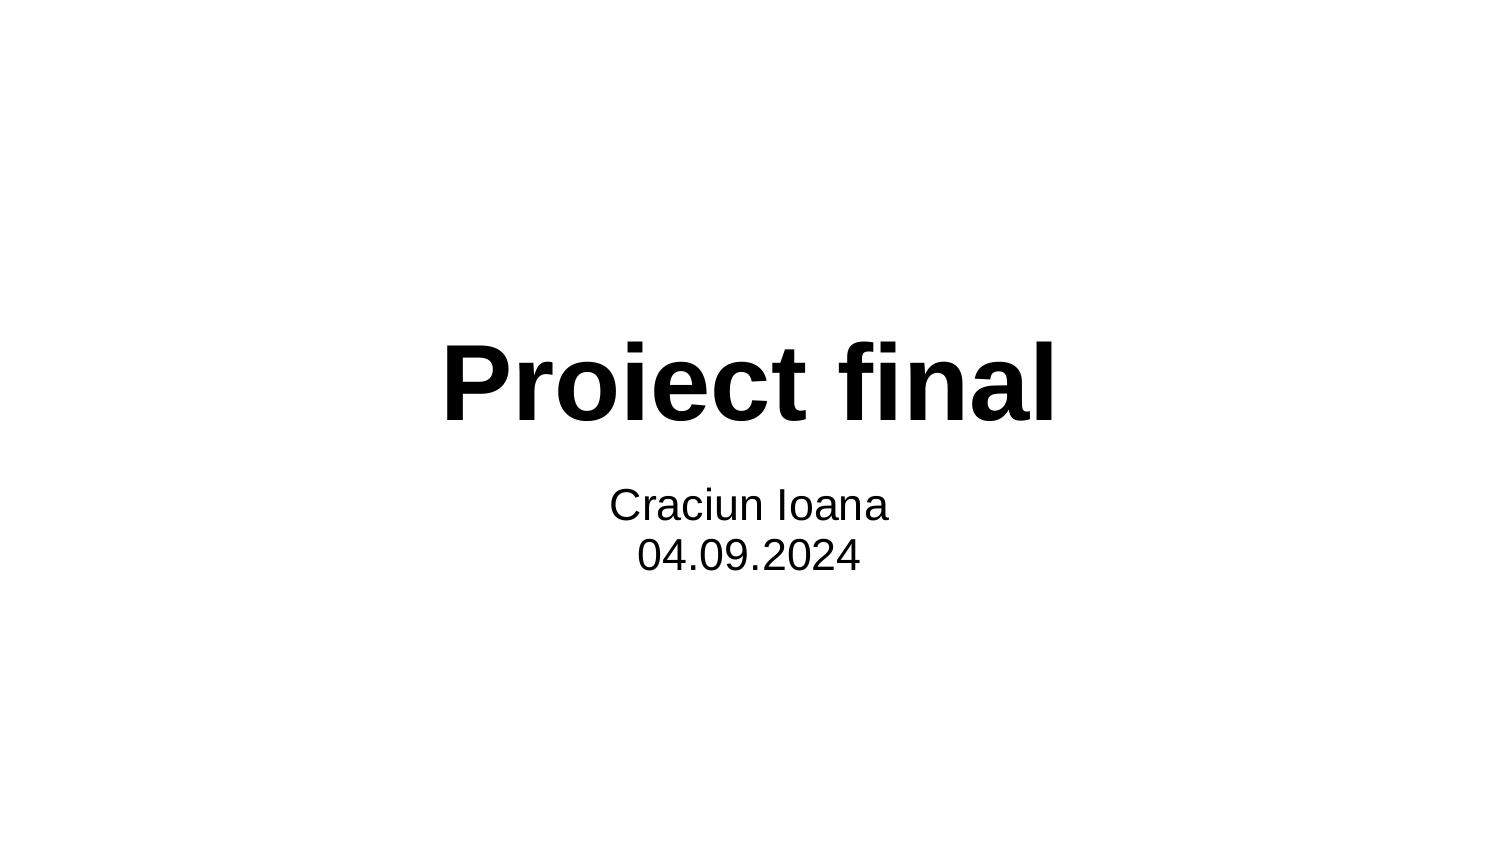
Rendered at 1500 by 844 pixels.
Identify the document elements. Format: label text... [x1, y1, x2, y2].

text_box Proiect final [51, 122, 1449, 459]
text_box Craciun Ioana 04.09.2024 [51, 464, 1449, 595]
